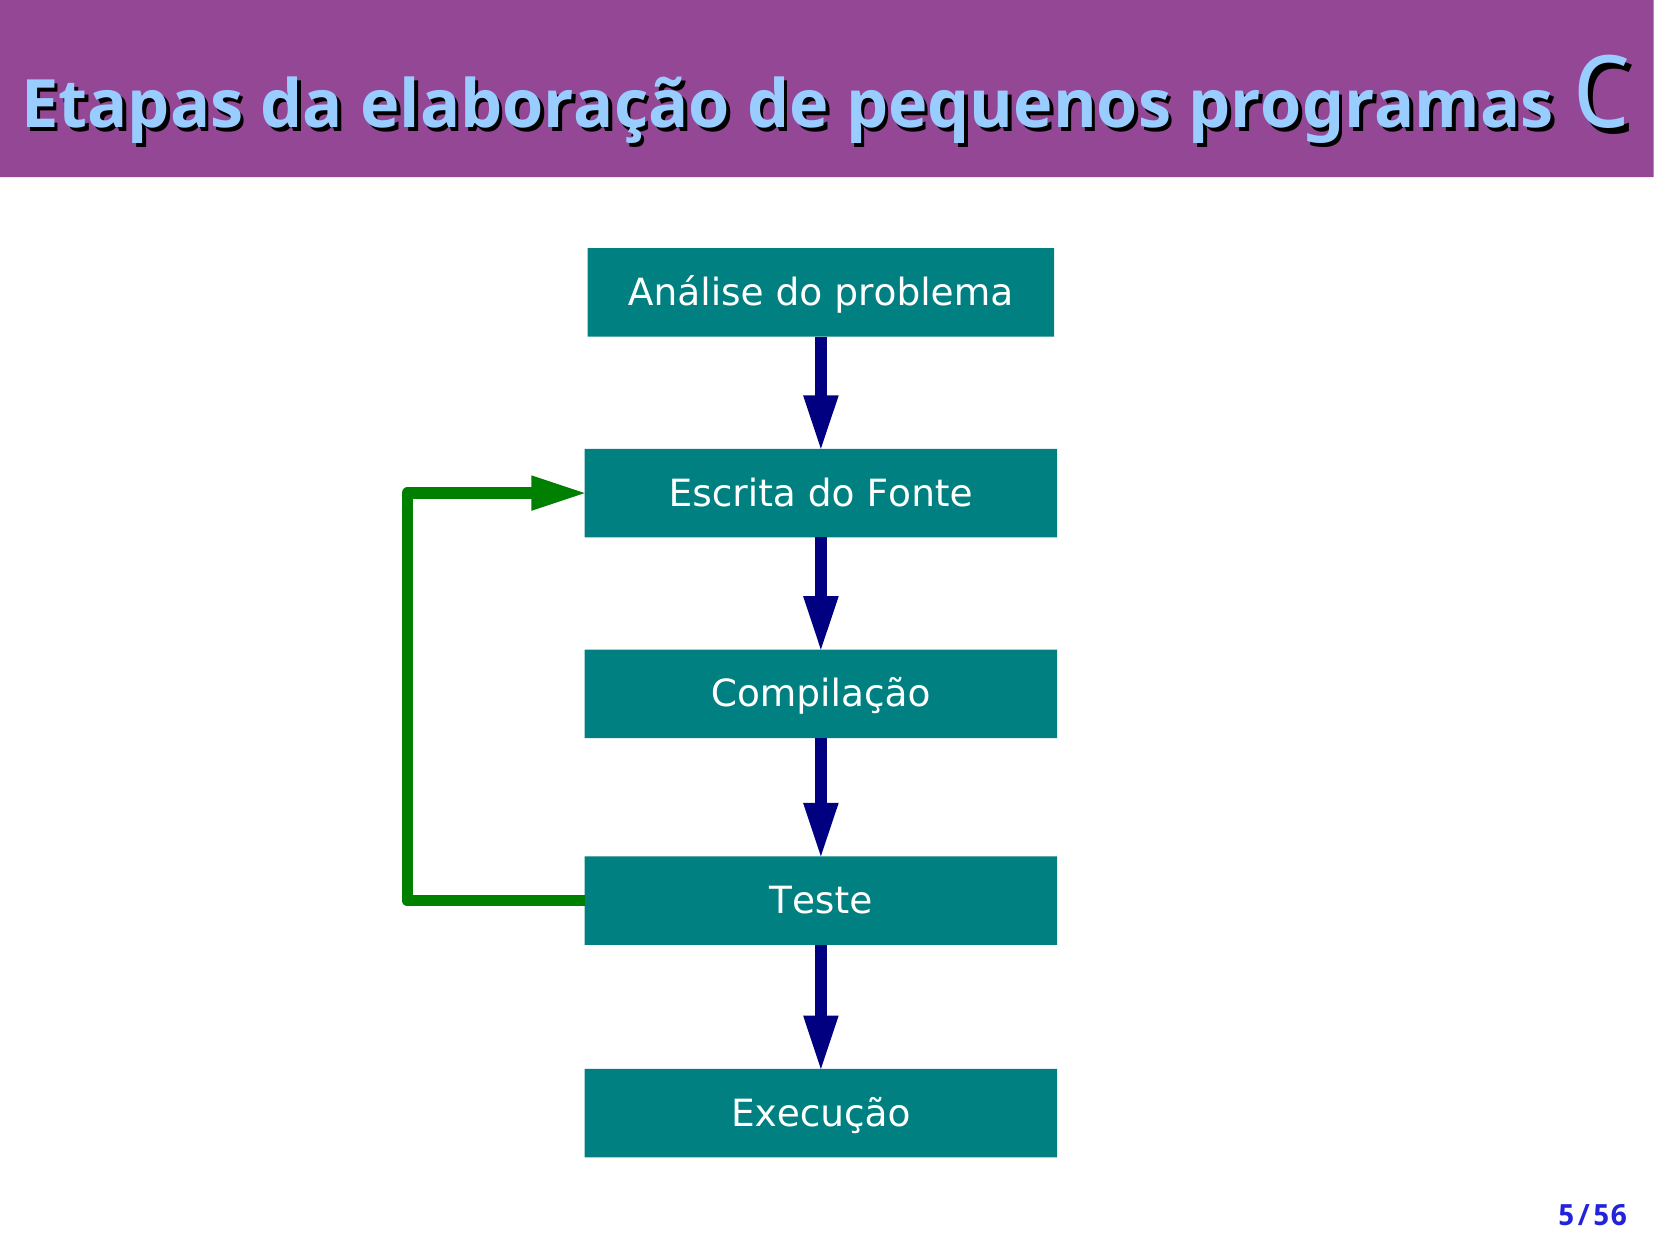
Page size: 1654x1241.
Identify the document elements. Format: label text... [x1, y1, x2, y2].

text_box Compilação [584, 649, 1058, 739]
text_box Teste [584, 856, 1058, 945]
text_box Análise do problema [587, 248, 1055, 337]
title Etapas da elaboração de pequenos programas C [0, 0, 1654, 186]
text_box Escrita do Fonte [584, 448, 1058, 538]
text_box Execução [584, 1068, 1058, 1158]
